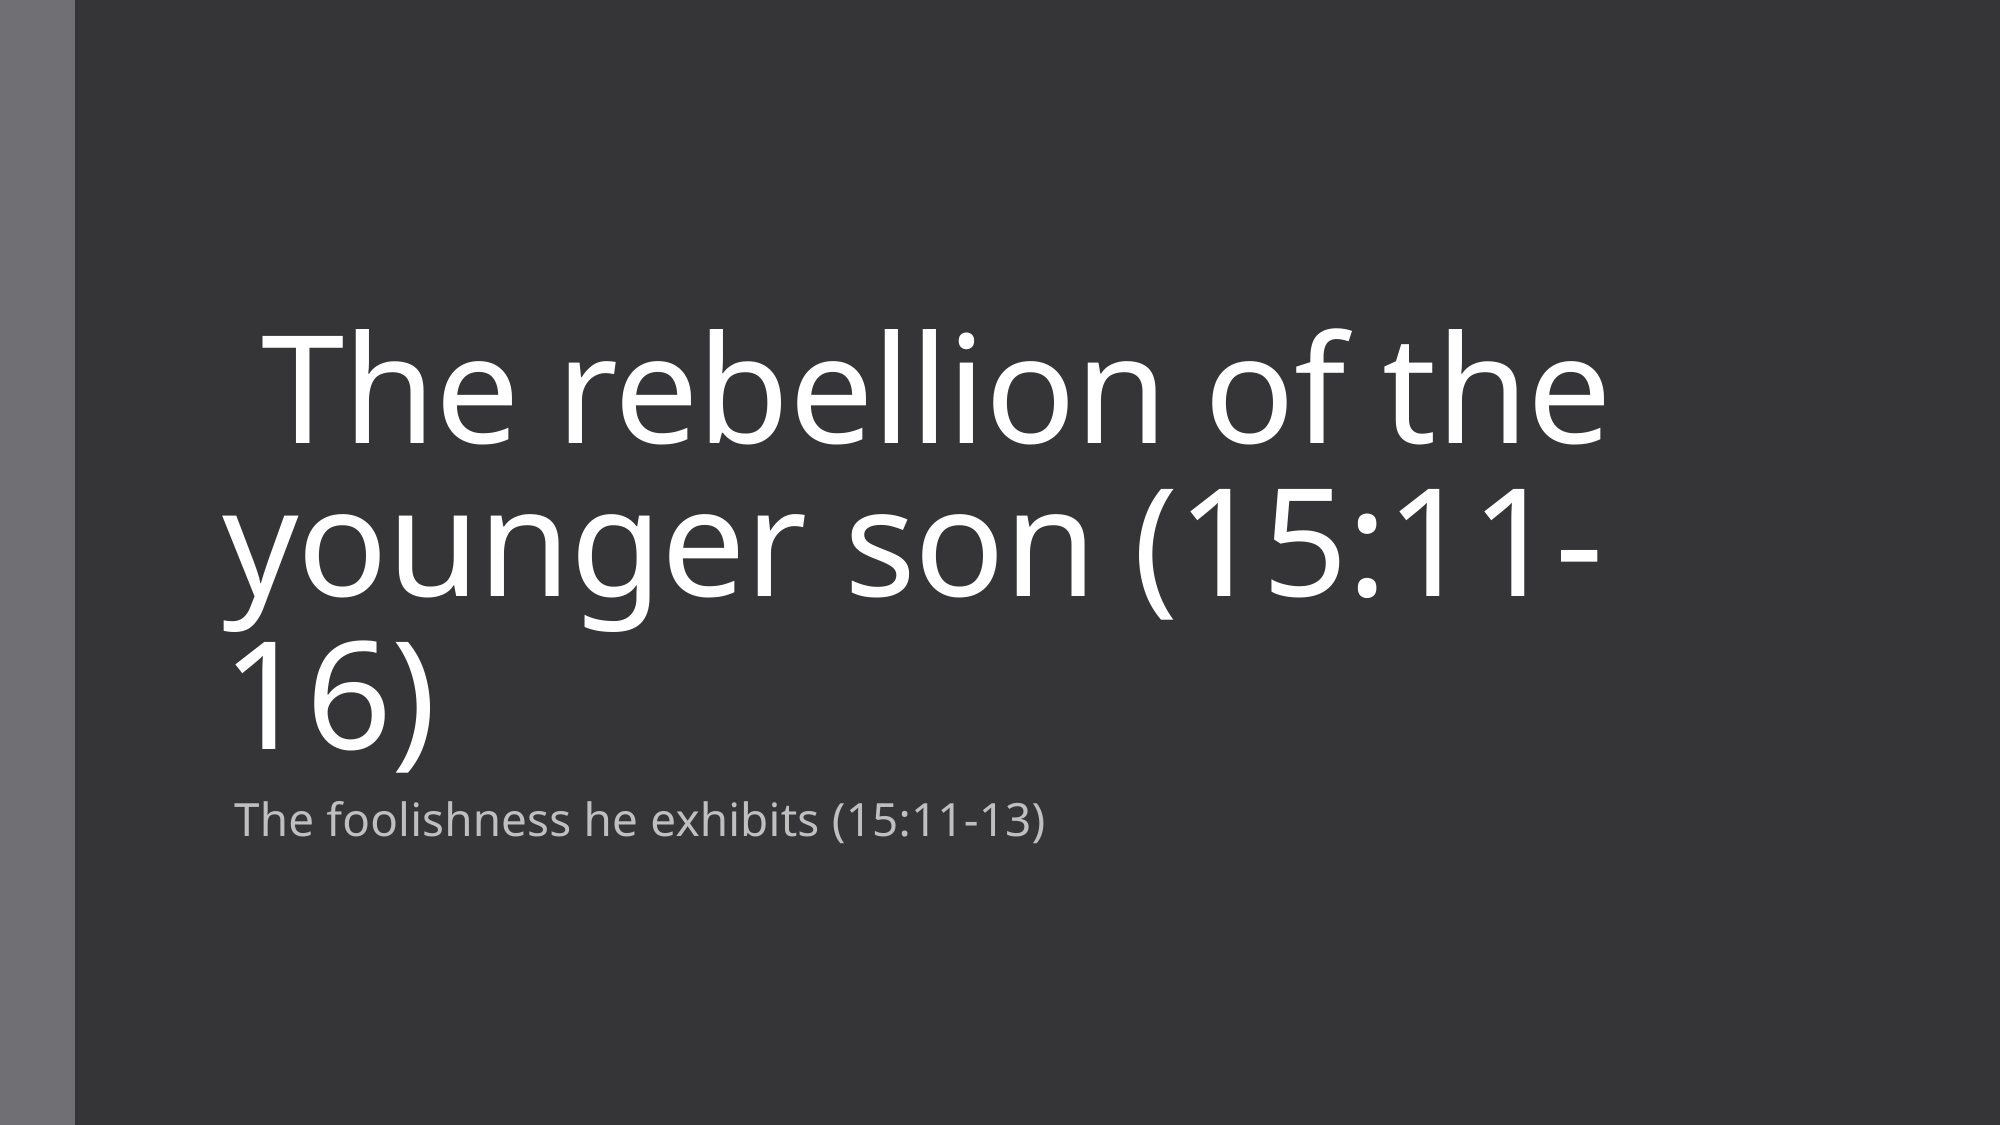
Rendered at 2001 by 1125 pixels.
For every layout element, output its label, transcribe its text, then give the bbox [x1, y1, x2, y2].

title The rebellion of the younger son (15:11-16) [206, 124, 1752, 787]
subtitle The foolishness he exhibits (15:11-13) [206, 787, 1752, 1066]
